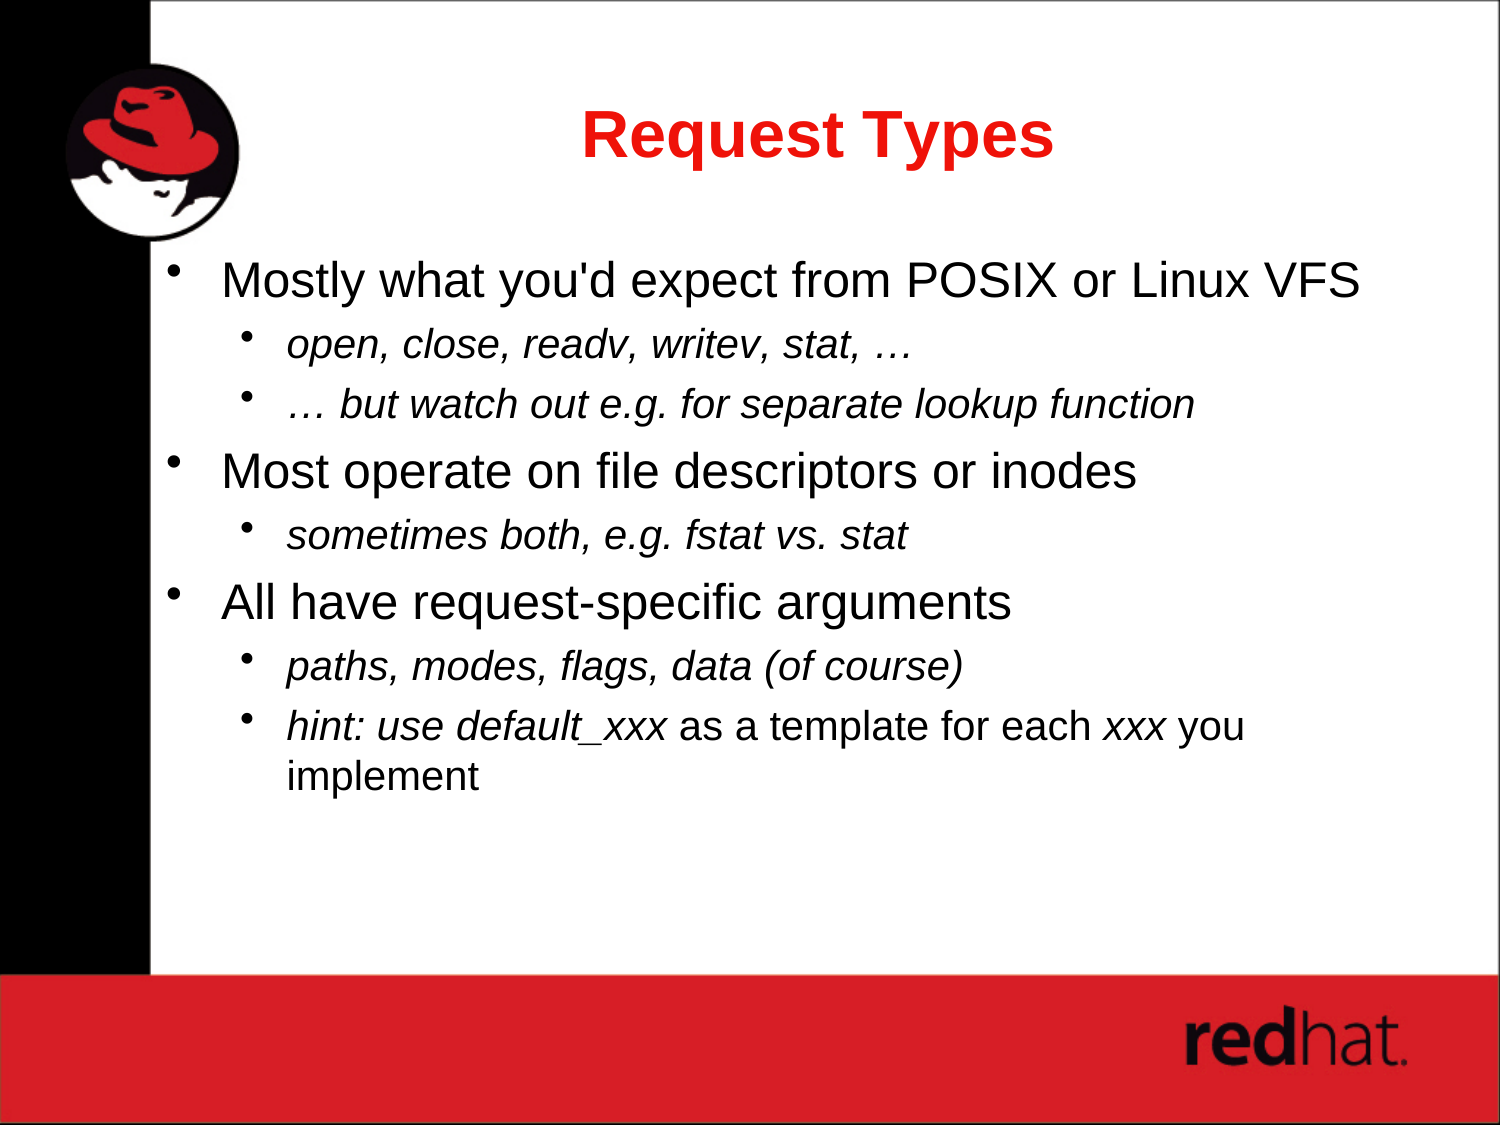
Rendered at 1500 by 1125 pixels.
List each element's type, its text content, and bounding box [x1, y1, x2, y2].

title Request Types [249, 62, 1388, 201]
list Mostly what you'd expect from POSIX or Linux VFS open, close, readv, writev, stat, … … but watch out e.g. for separate lookup function Most operate on file descriptors or inodes sometimes both, e.g. fstat vs. stat All have request-specific arguments paths, modes, flags, data (of course) hint: use default_xxx as a template for each xxx you implement [150, 239, 1422, 957]
picture [0, 0, 1500, 1125]
